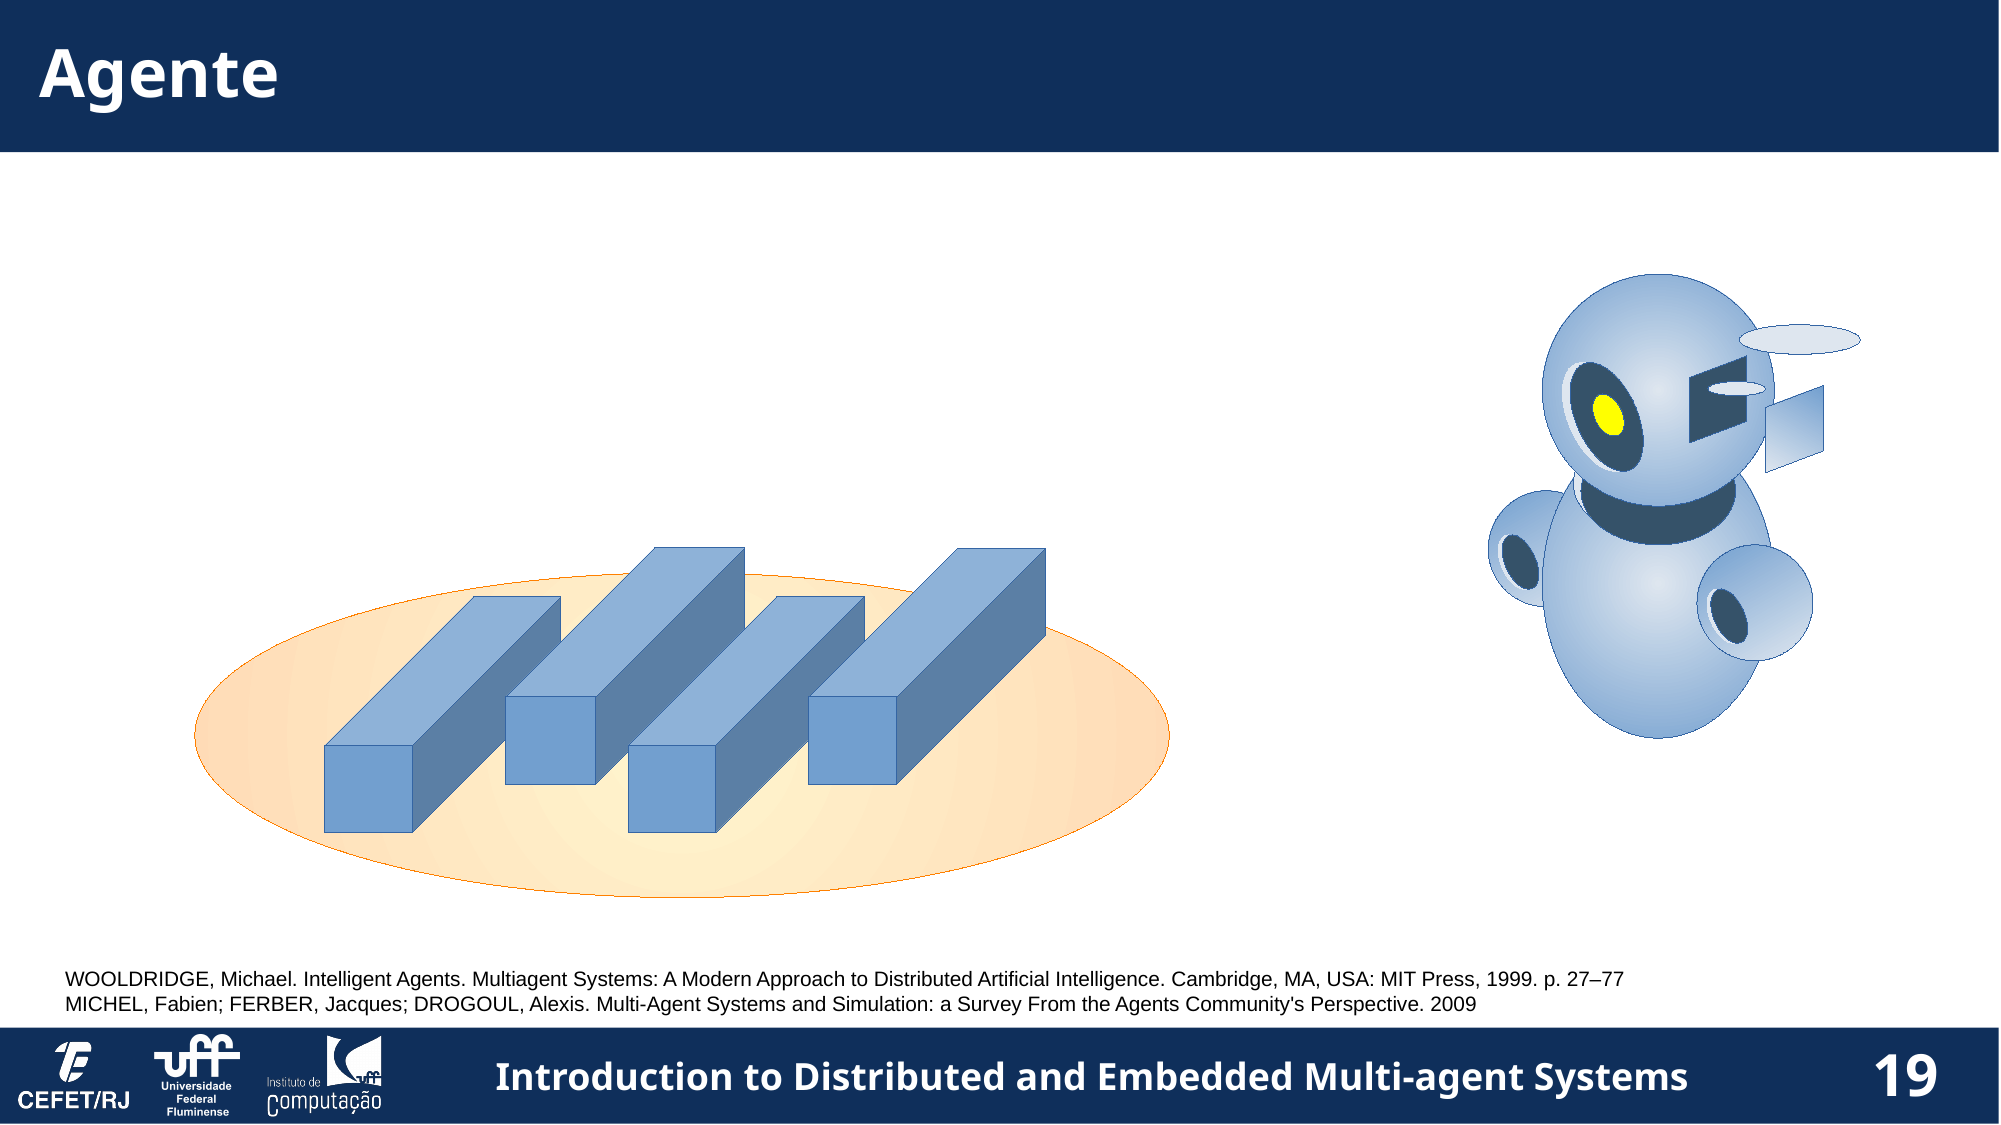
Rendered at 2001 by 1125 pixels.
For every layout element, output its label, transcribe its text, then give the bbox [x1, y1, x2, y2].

text_box [194, 549, 1170, 898]
picture [265, 1033, 383, 1117]
text_box WOOLDRIDGE, Michael. Intelligent Agents. Multiagent Systems: A Modern Approach to Distributed Artificial Intelligence. Cambridge, MA, USA: MIT Press, 1999. p. 27–77 MICHEL, Fabien; FERBER, Jacques; DROGOUL, Alexis. Multi-Agent Systems and Simulation: a Survey From the Agents Community's Perspective. 2009 [50, 958, 1969, 1024]
picture [18, 1021, 129, 1125]
picture [153, 1033, 241, 1121]
text_box Agente [25, 23, 1999, 119]
text_box [1488, 274, 1861, 739]
